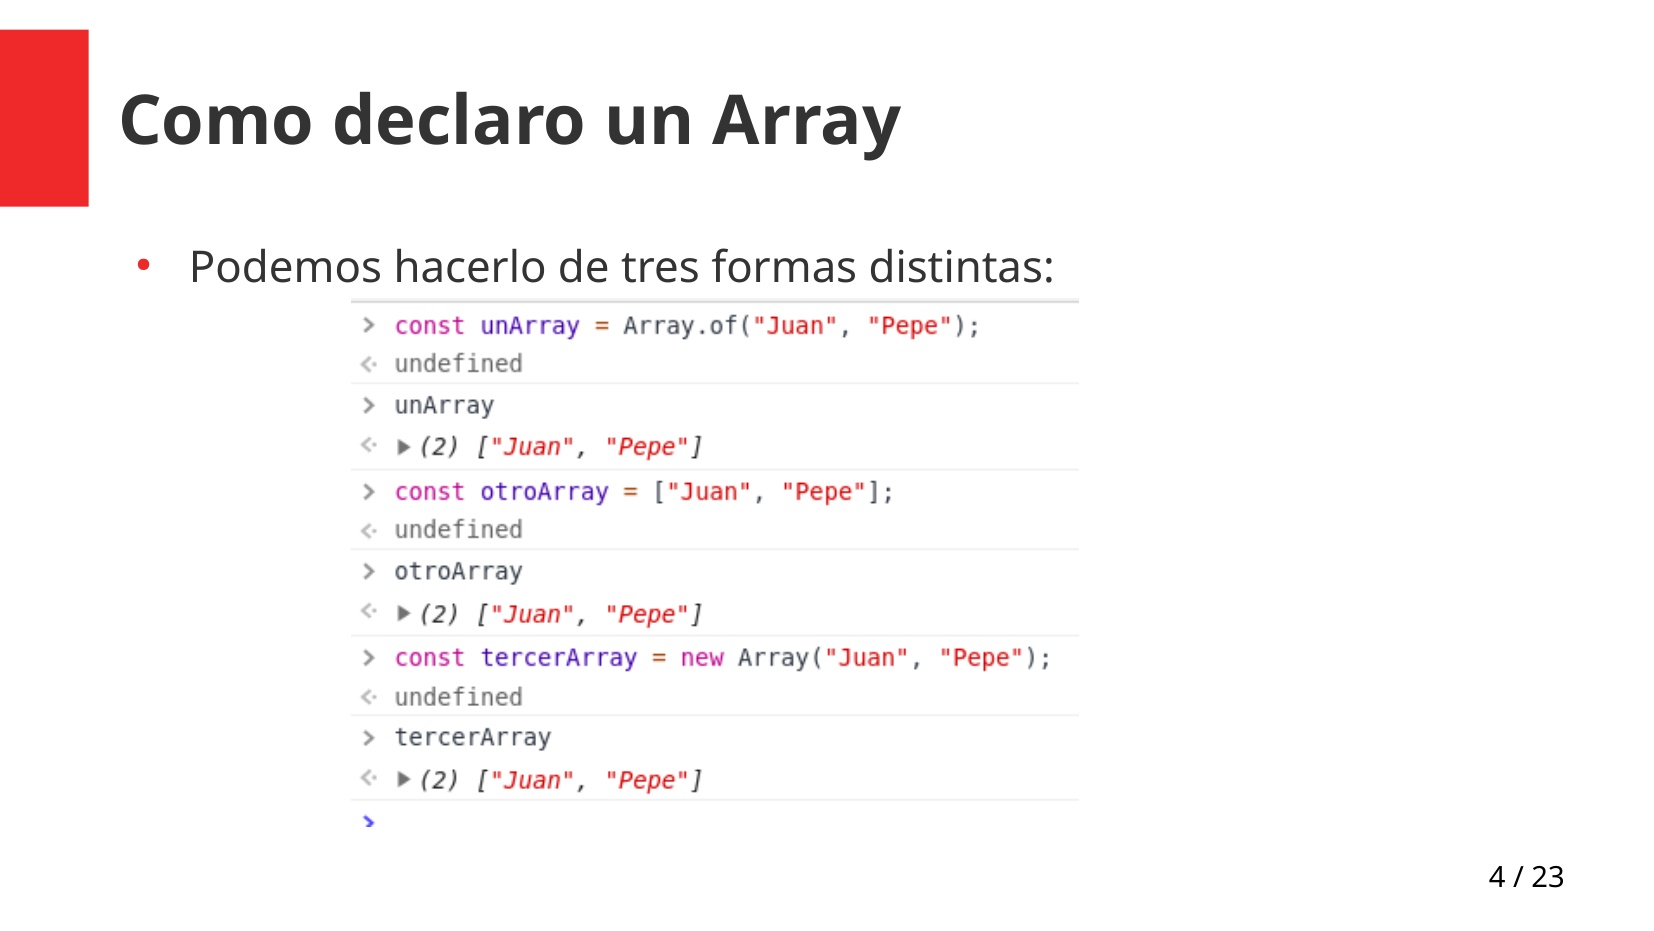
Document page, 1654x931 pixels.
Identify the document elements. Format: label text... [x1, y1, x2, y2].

picture [351, 298, 1079, 827]
title Como declaro un Array [118, 29, 1595, 207]
list Podemos hacerlo de tres formas distintas: [118, 236, 1595, 798]
